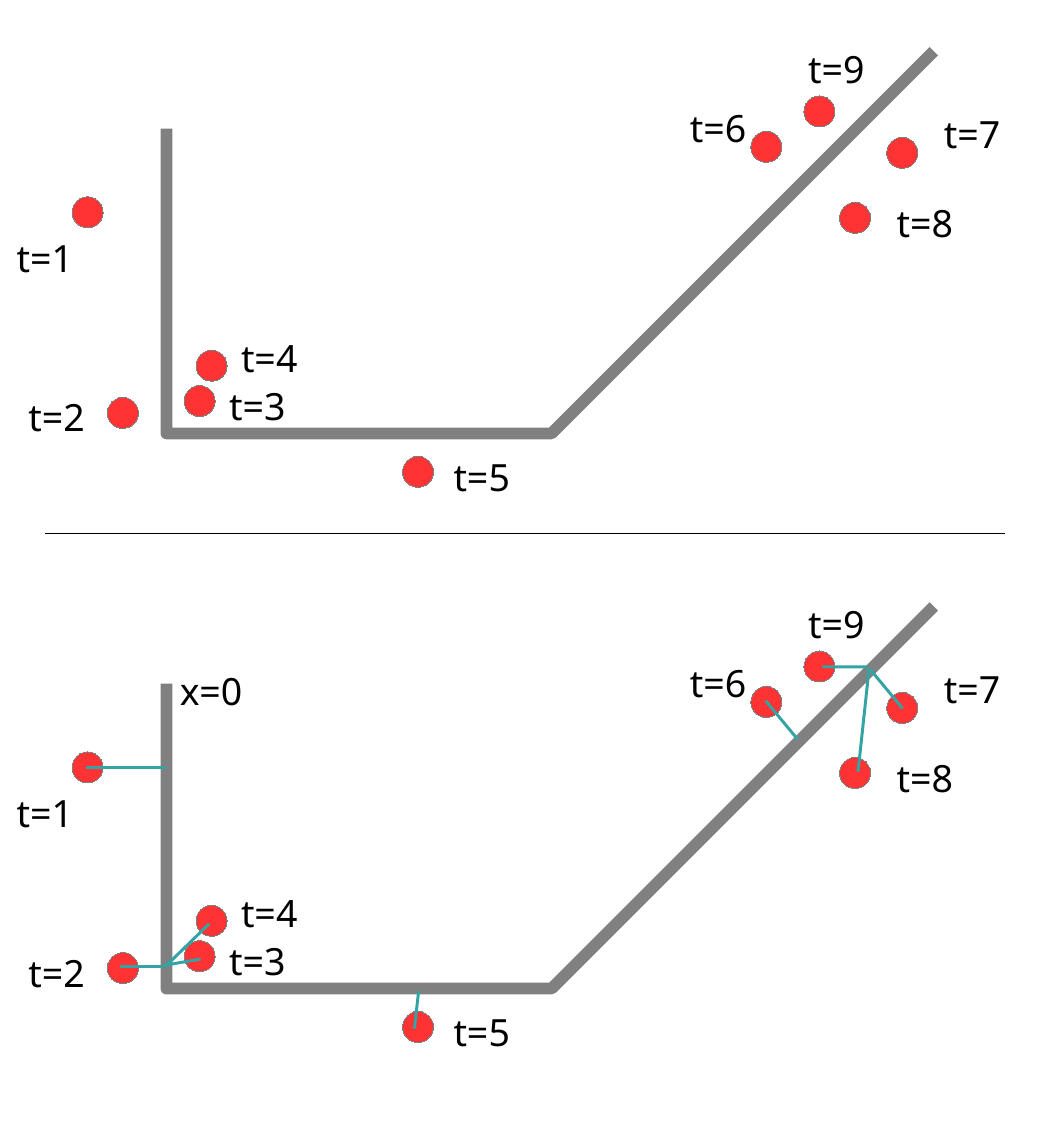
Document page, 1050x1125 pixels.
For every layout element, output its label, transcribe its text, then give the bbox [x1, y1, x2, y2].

text_box t=7 [929, 101, 1013, 154]
text_box [402, 456, 434, 488]
text_box t=6 [675, 95, 763, 148]
text_box [107, 397, 139, 429]
text_box [839, 202, 871, 234]
text_box [803, 650, 835, 682]
text_box [72, 751, 103, 783]
text_box t=8 [881, 744, 969, 798]
text_box t=4 [226, 880, 313, 933]
text_box [107, 952, 139, 984]
text_box [839, 757, 871, 789]
text_box [184, 940, 214, 972]
text_box t=5 [438, 443, 525, 496]
text_box [402, 1011, 434, 1043]
text_box t=8 [881, 189, 969, 243]
text_box t=2 [13, 939, 101, 993]
text_box t=3 [214, 372, 299, 426]
text_box t=5 [438, 998, 525, 1052]
text_box t=9 [793, 591, 881, 644]
text_box t=4 [226, 325, 313, 378]
text_box [886, 137, 918, 169]
text_box t=9 [793, 36, 881, 89]
text_box t=3 [214, 927, 299, 981]
text_box [72, 196, 104, 228]
text_box [750, 686, 782, 718]
text_box [196, 350, 226, 382]
text_box [803, 95, 835, 127]
text_box t=1 [1, 225, 86, 278]
text_box t=1 [1, 780, 86, 833]
text_box t=2 [13, 384, 101, 437]
text_box x=0 [165, 657, 256, 710]
text_box [196, 905, 226, 937]
text_box [886, 692, 918, 724]
text_box t=7 [929, 656, 1013, 709]
text_box [184, 385, 214, 417]
text_box t=6 [675, 650, 763, 703]
text_box [750, 131, 782, 163]
